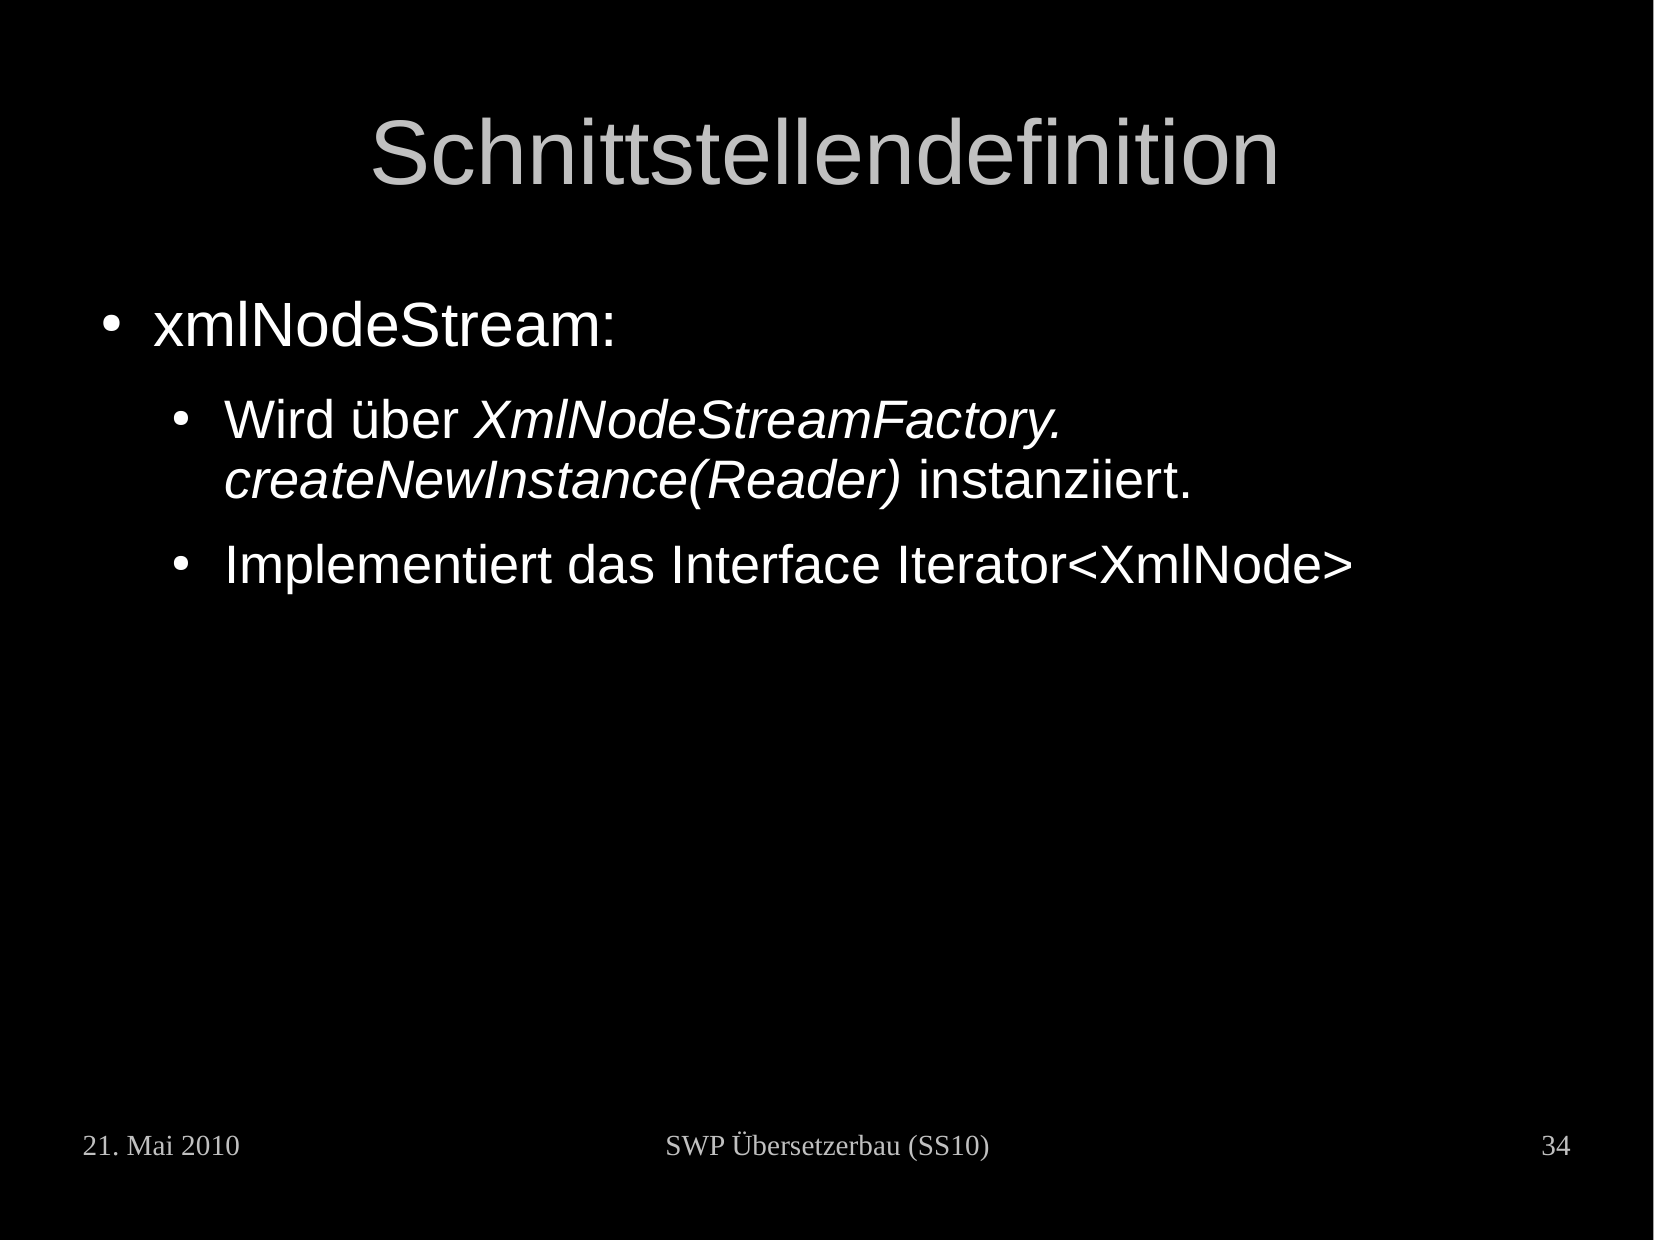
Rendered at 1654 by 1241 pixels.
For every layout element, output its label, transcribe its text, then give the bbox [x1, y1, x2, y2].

list xmlNodeStream: Wird über XmlNodeStreamFactory. createNewInstance(Reader) instanziiert. Implementiert das Interface Iterator<XmlNode> [82, 290, 1571, 1109]
title Schnittstellendefinition [82, 49, 1571, 257]
